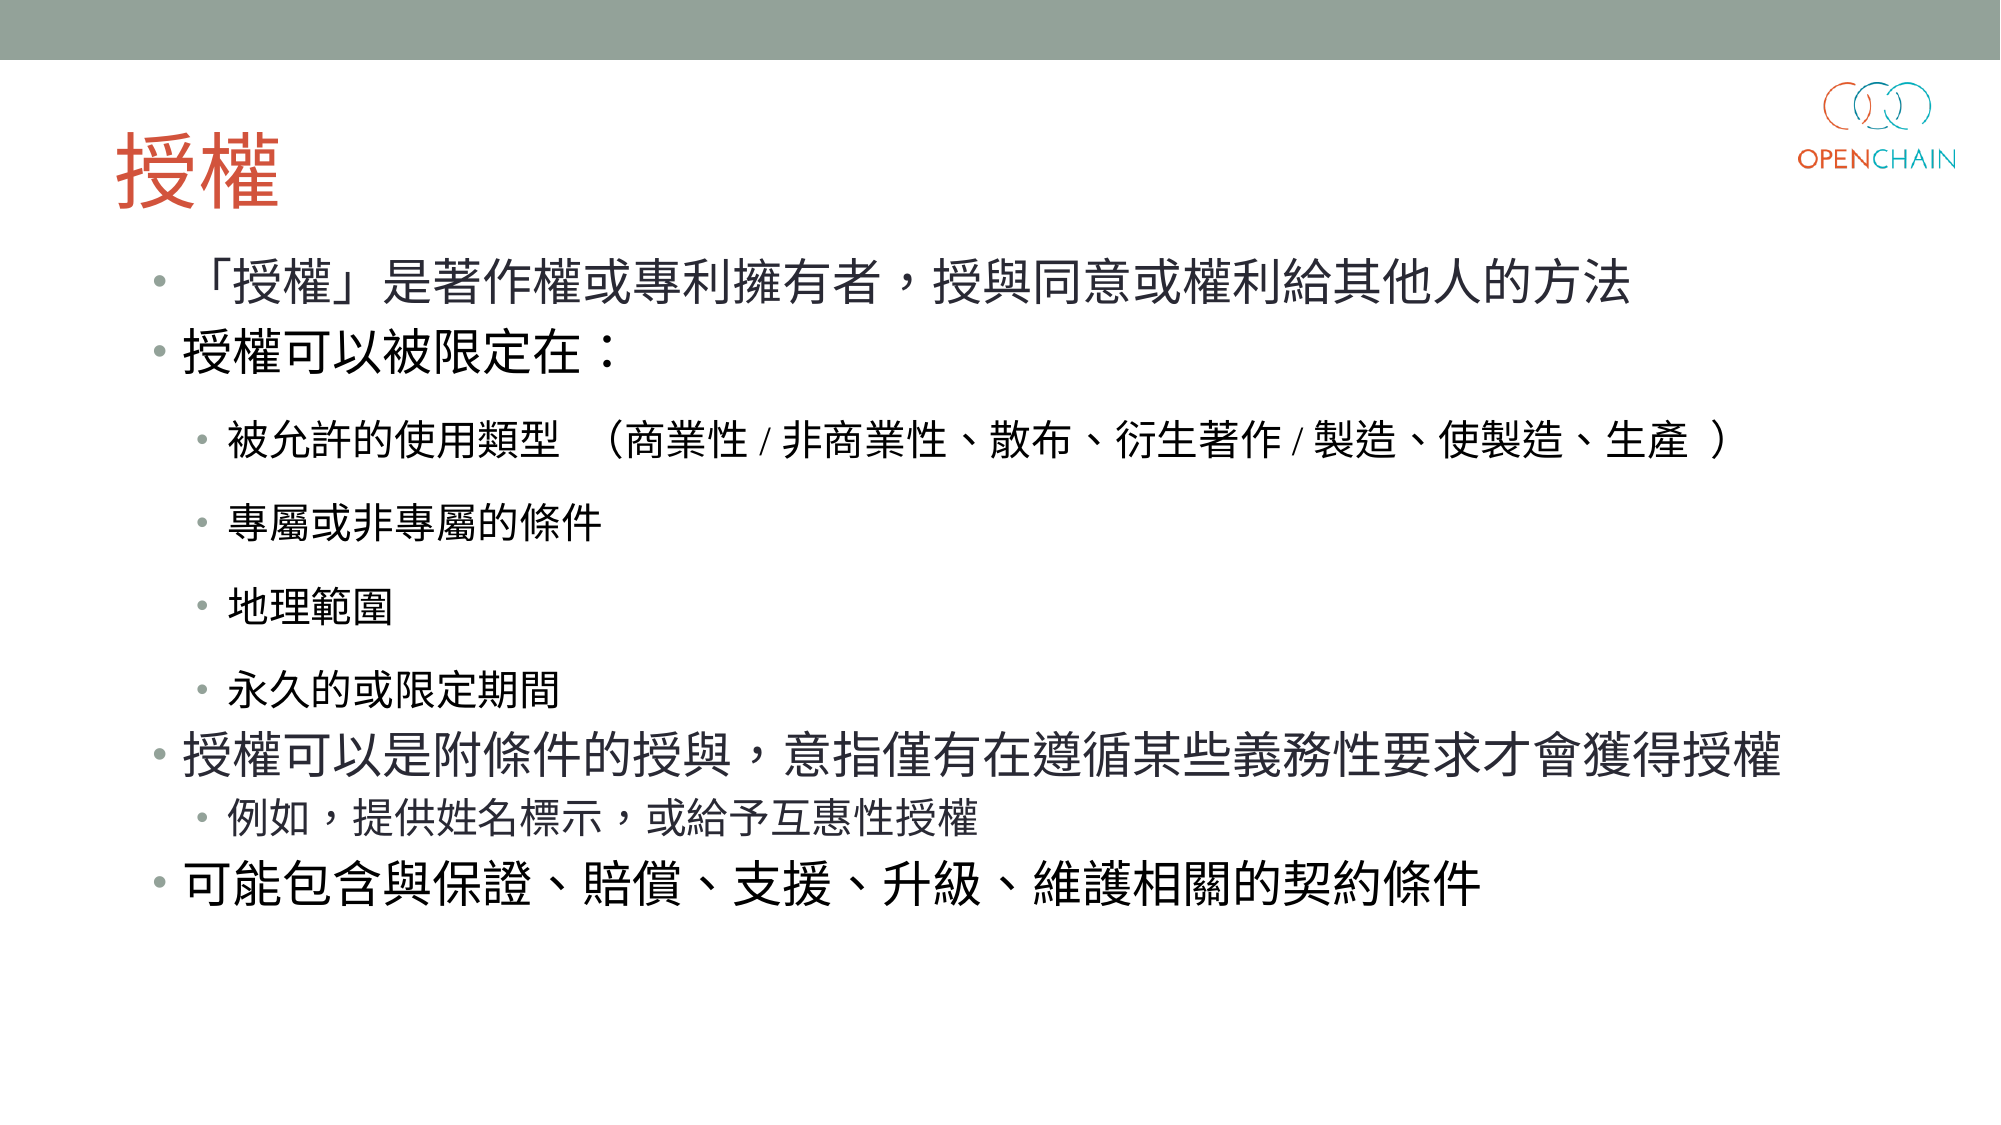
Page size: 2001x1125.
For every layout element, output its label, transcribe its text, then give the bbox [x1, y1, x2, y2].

picture [1798, 82, 1955, 169]
list 「授權」是著作權或專利擁有者，授與同意或權利給其他人的方法 授權可以被限定在： 被允許的使用類型 （商業性/非商業性、散布、衍生著作/製造、使製造、生產 ） 專屬或非專屬的條件 地理範圍 永久的或限定期間 授權可以是附條件的授與，意指僅有在遵循某些義務性要求才會獲得授權 例如，提供姓名標示，或給予互惠性授權 可能包含與保證、賠償、支援、升級、維護相關的契約條件 [137, 243, 1863, 1093]
title 授權 [99, 87, 1900, 250]
